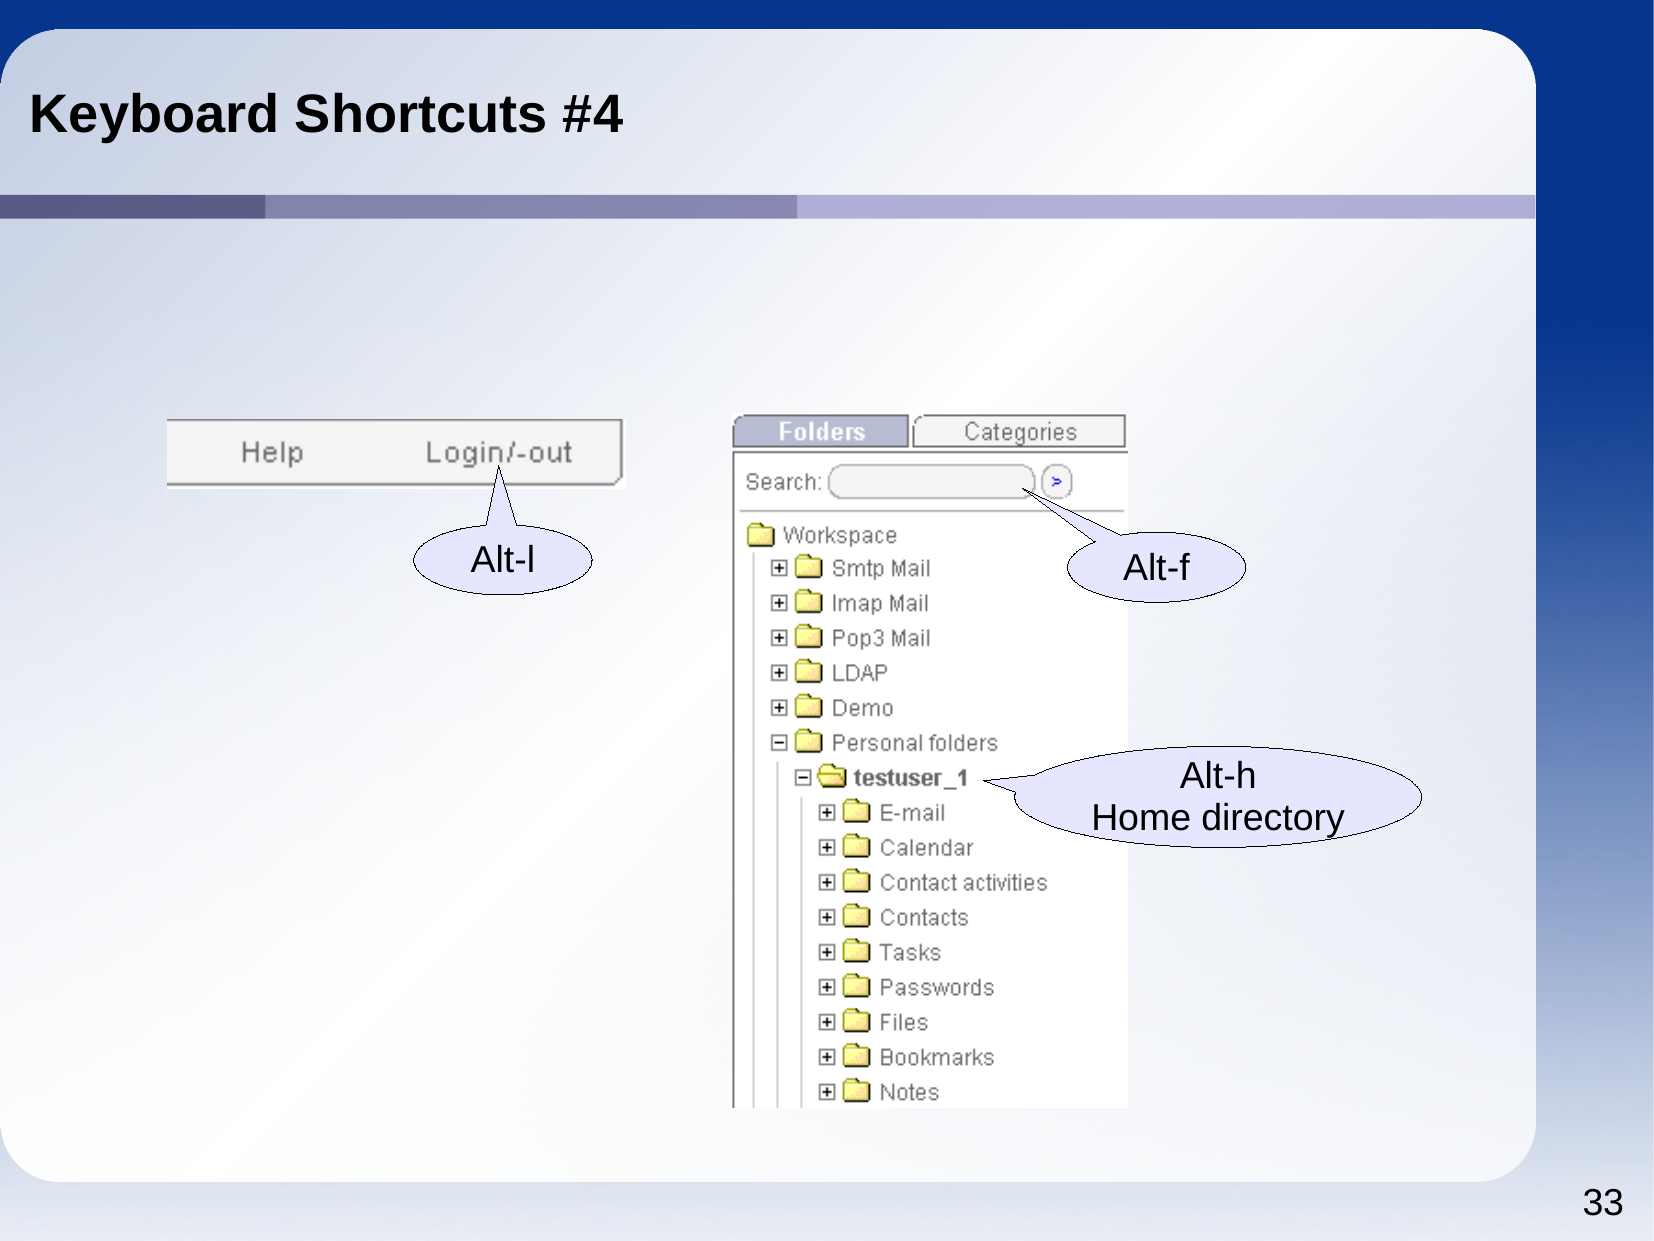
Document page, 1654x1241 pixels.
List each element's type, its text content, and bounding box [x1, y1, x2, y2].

text_box Alt-h Home directory [983, 746, 1422, 848]
picture [731, 413, 1128, 1108]
picture [167, 419, 626, 489]
text_box Alt-l [413, 465, 593, 595]
title Keyboard Shortcuts #4 [29, 49, 1506, 178]
text_box Alt-f [1022, 488, 1246, 603]
picture [0, 0, 1654, 1241]
